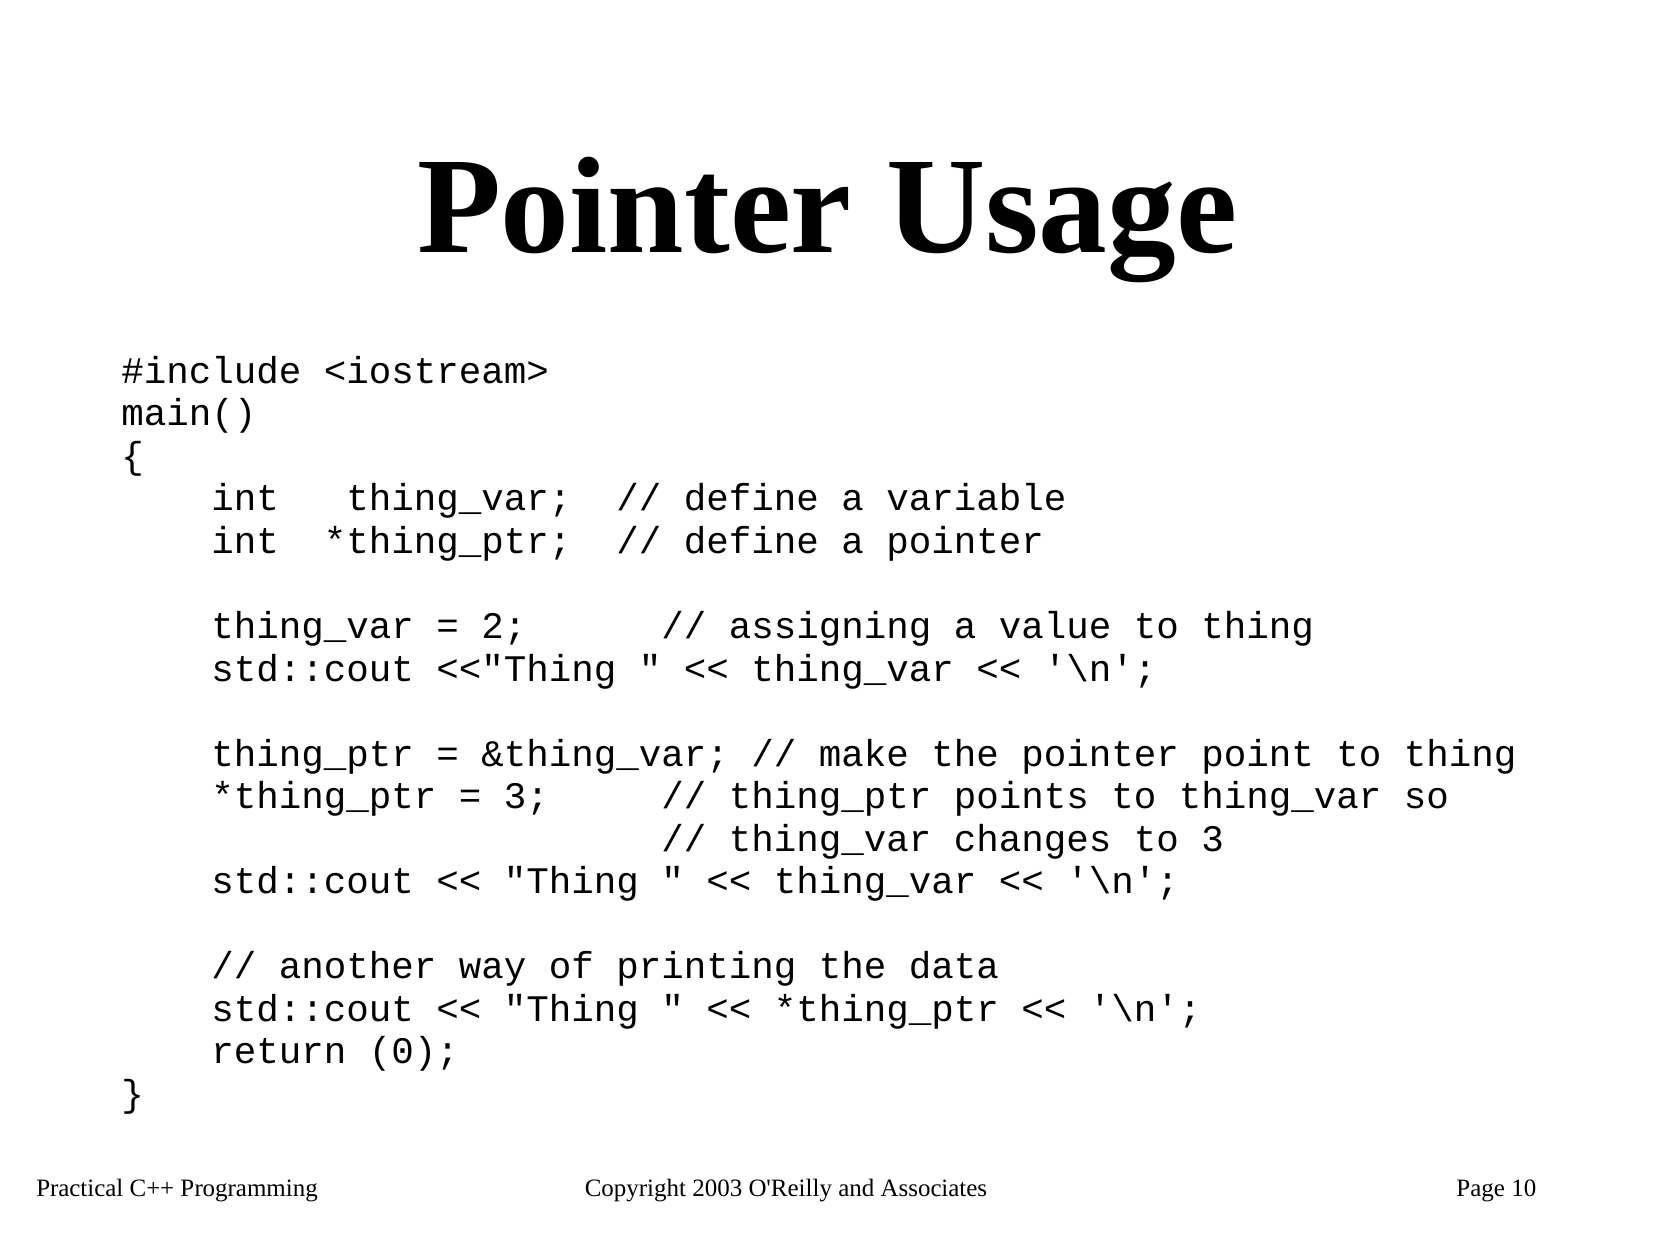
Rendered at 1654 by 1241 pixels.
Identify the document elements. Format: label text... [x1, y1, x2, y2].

title Pointer Usage [121, 102, 1534, 311]
subtitle #include <iostream> main() { int thing_var; // define a variable int *thing_ptr; // define a pointer thing_var = 2; // assigning a value to thing std::cout <<"Thing " << thing_var << '\n'; thing_ptr = &thing_var; // make the pointer point to thing *thing_ptr = 3; // thing_ptr points to thing_var so // thing_var changes to 3 std::cout << "Thing " << thing_var << '\n'; // another way of printing the data std::cout << "Thing " << *thing_ptr << '\n'; return (0); } [121, 344, 1534, 1126]
